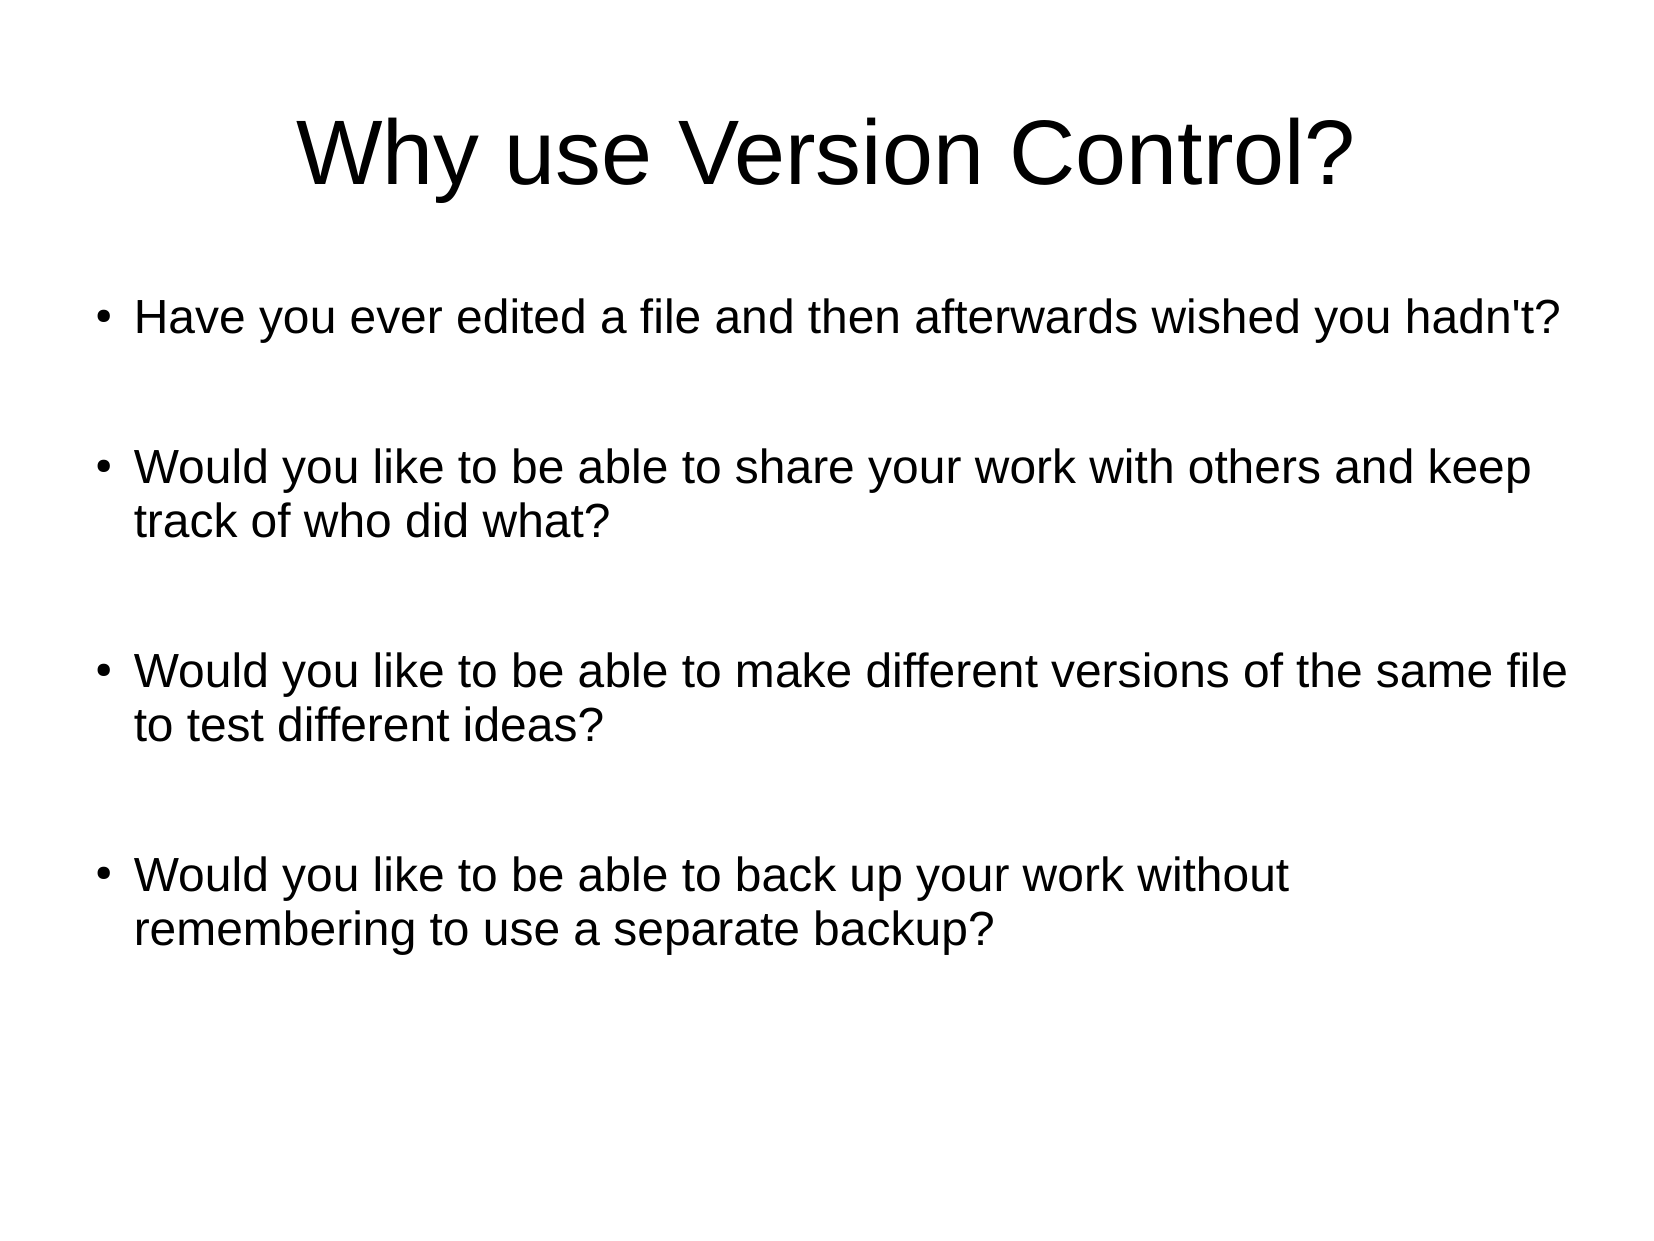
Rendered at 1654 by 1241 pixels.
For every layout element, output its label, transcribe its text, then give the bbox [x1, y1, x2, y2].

title Why use Version Control? [82, 49, 1571, 257]
list Have you ever edited a file and then afterwards wished you hadn't? Would you like to be able to share your work with others and keep track of who did what? Would you like to be able to make different versions of the same file to test different ideas? Would you like to be able to back up your work without remembering to use a separate backup? [82, 290, 1571, 1010]
